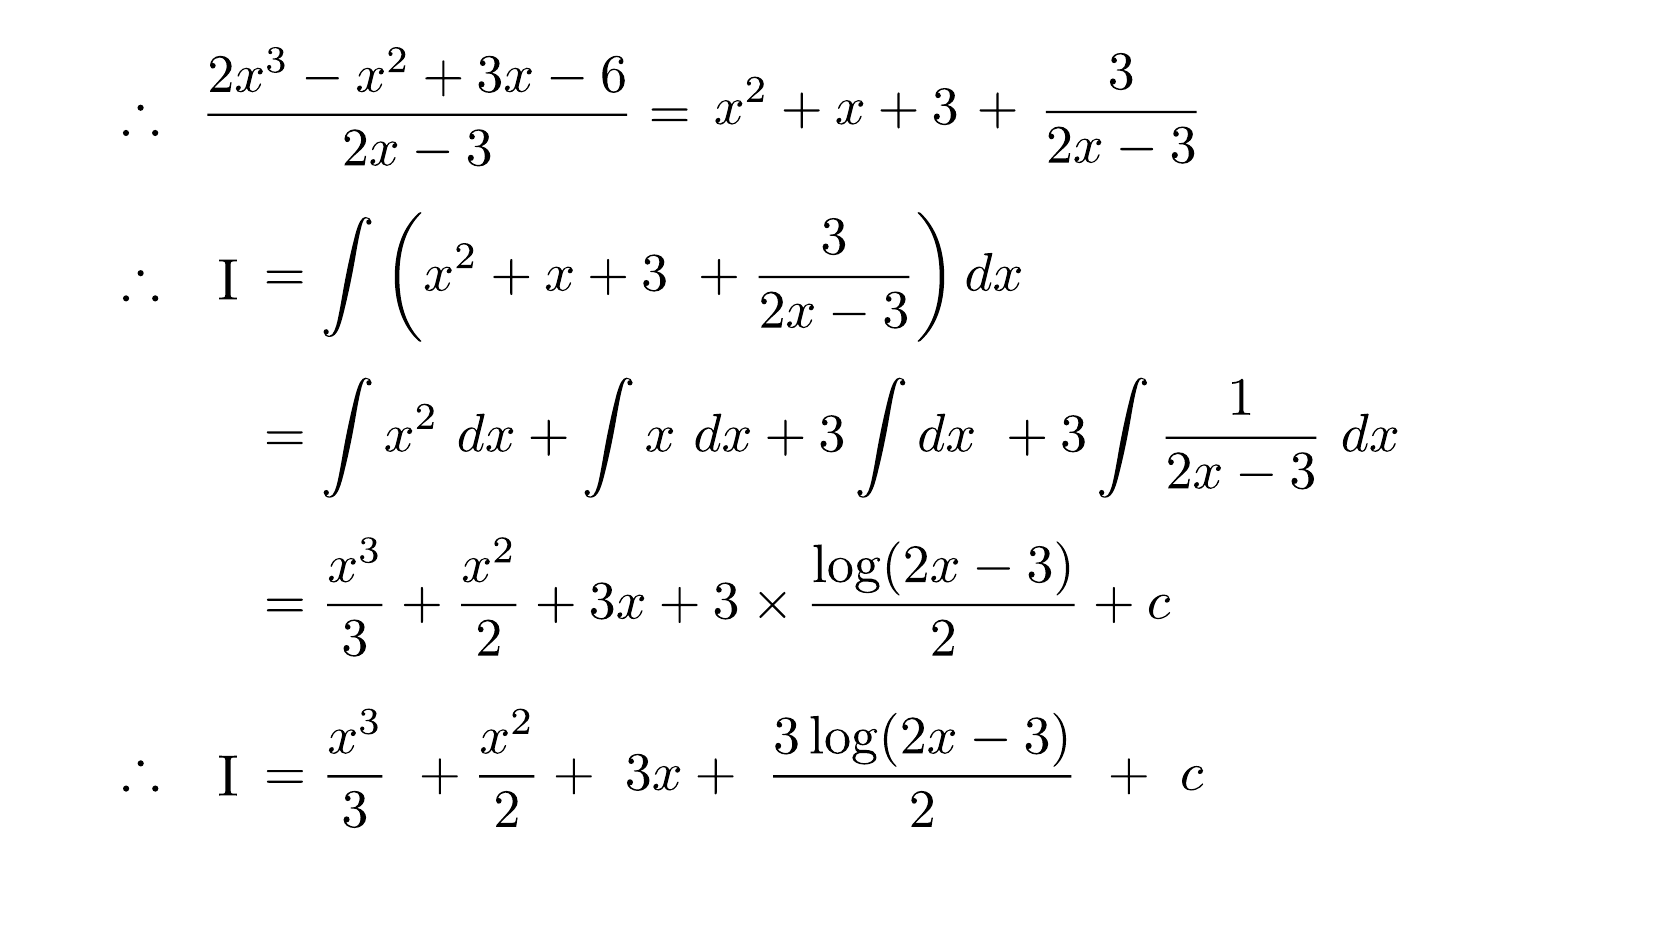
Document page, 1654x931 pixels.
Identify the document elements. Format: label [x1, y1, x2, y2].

text_box [266, 377, 1398, 498]
text_box [715, 76, 1016, 129]
text_box [266, 537, 1171, 657]
text_box [266, 212, 1022, 342]
text_box [266, 708, 1204, 829]
text_box [1045, 52, 1197, 164]
text_box [219, 259, 237, 300]
title [47, 37, 1607, 886]
text_box [122, 104, 159, 137]
text_box [122, 270, 159, 302]
text_box [207, 47, 688, 167]
text_box [123, 760, 159, 792]
text_box [219, 755, 237, 796]
